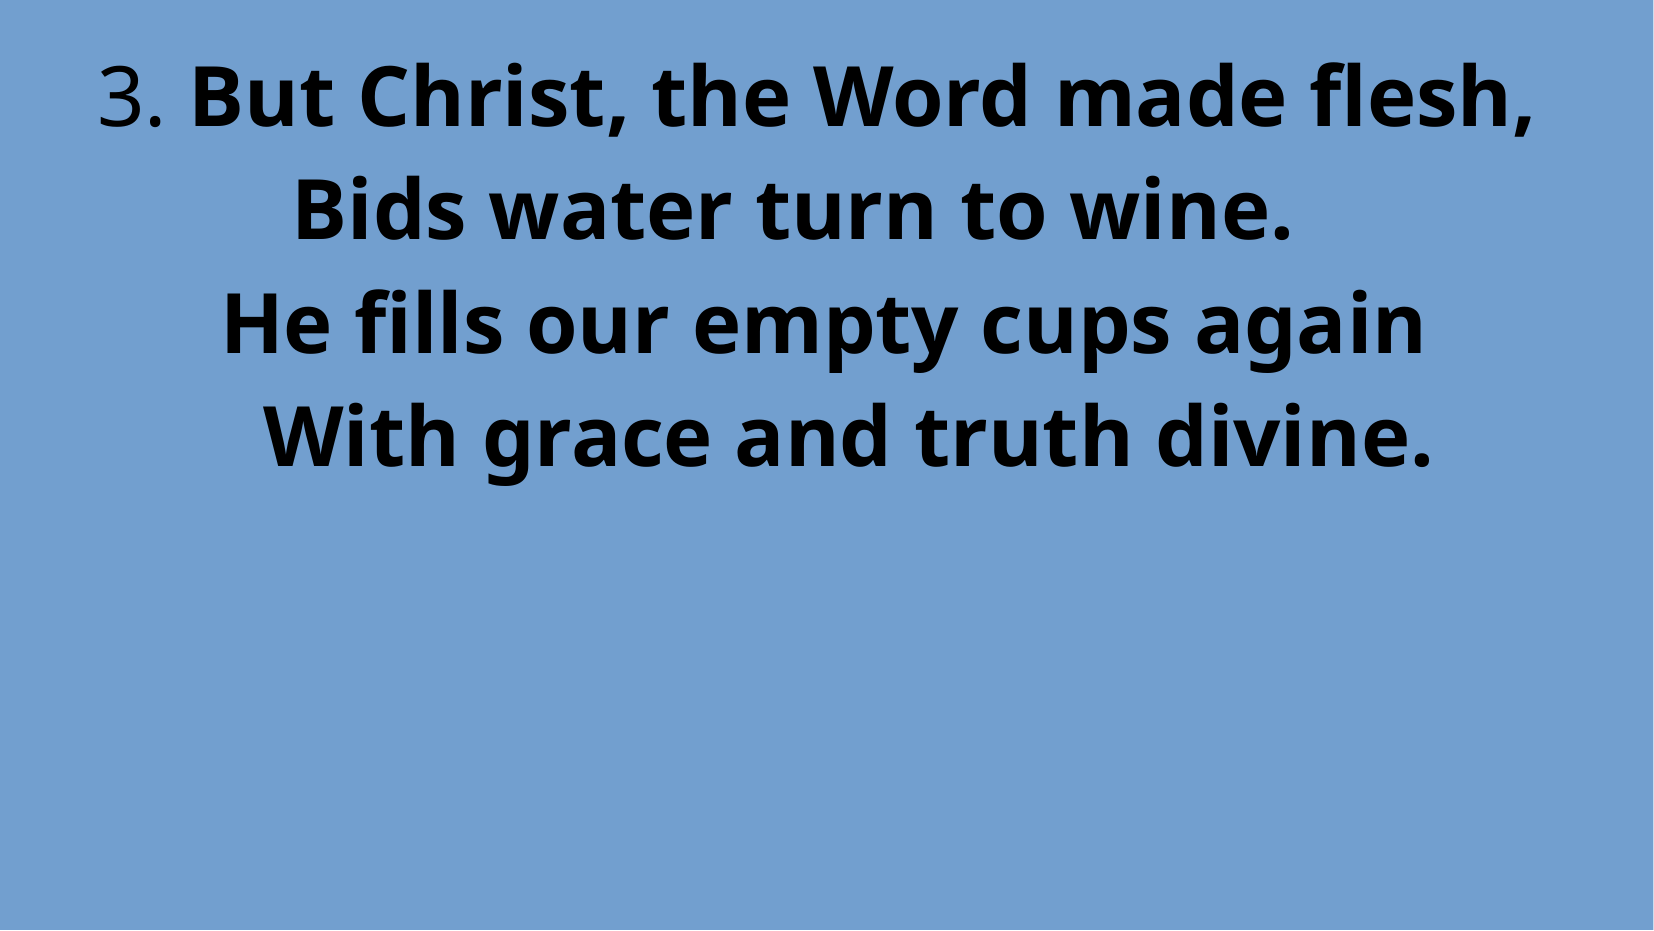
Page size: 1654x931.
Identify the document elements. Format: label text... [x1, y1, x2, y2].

text_box 3. But Christ, the Word made flesh, Bids water turn to wine. He fills our empty cups again With grace and truth divine. [75, 30, 1561, 488]
